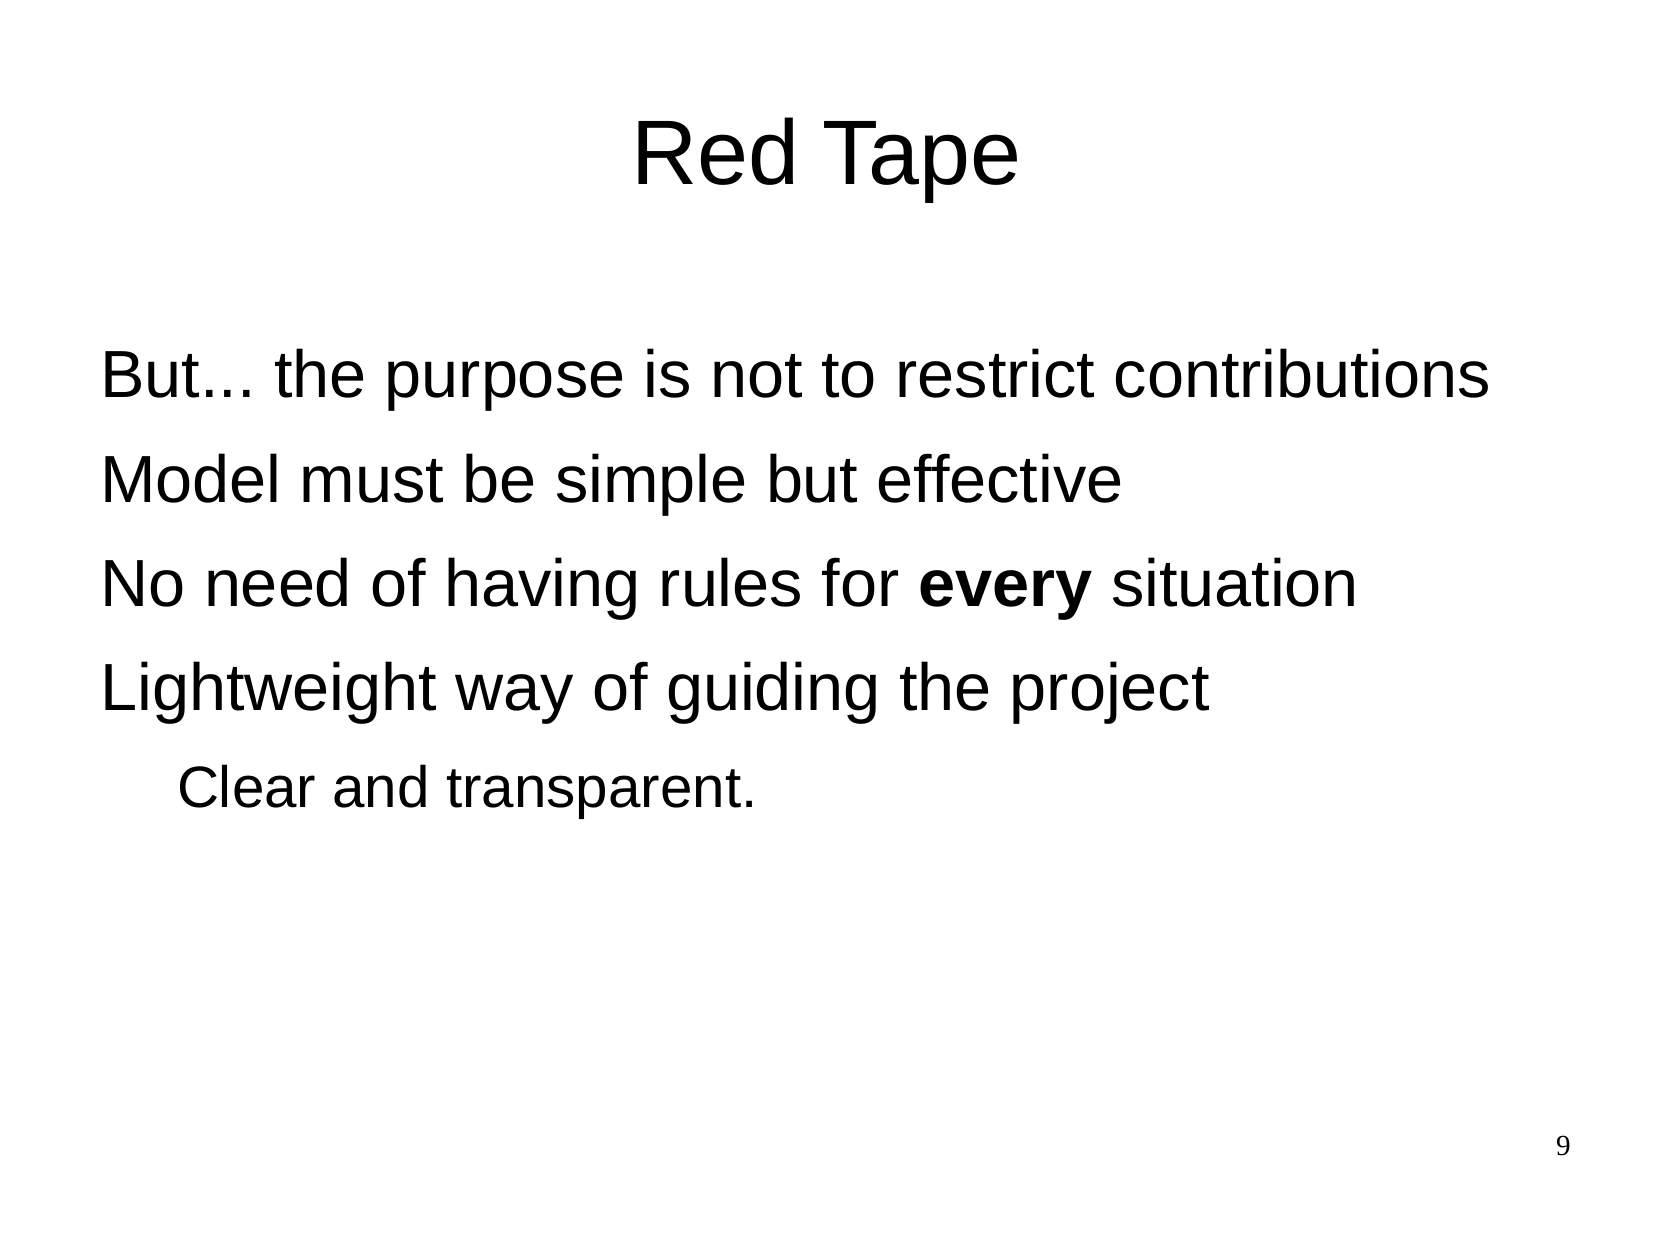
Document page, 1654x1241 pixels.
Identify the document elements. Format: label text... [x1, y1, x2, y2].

list But... the purpose is not to restrict contributions Model must be simple but effective No need of having rules for every situation Lightweight way of guiding the project Clear and transparent. [82, 337, 1571, 1094]
title Red Tape [82, 49, 1571, 257]
